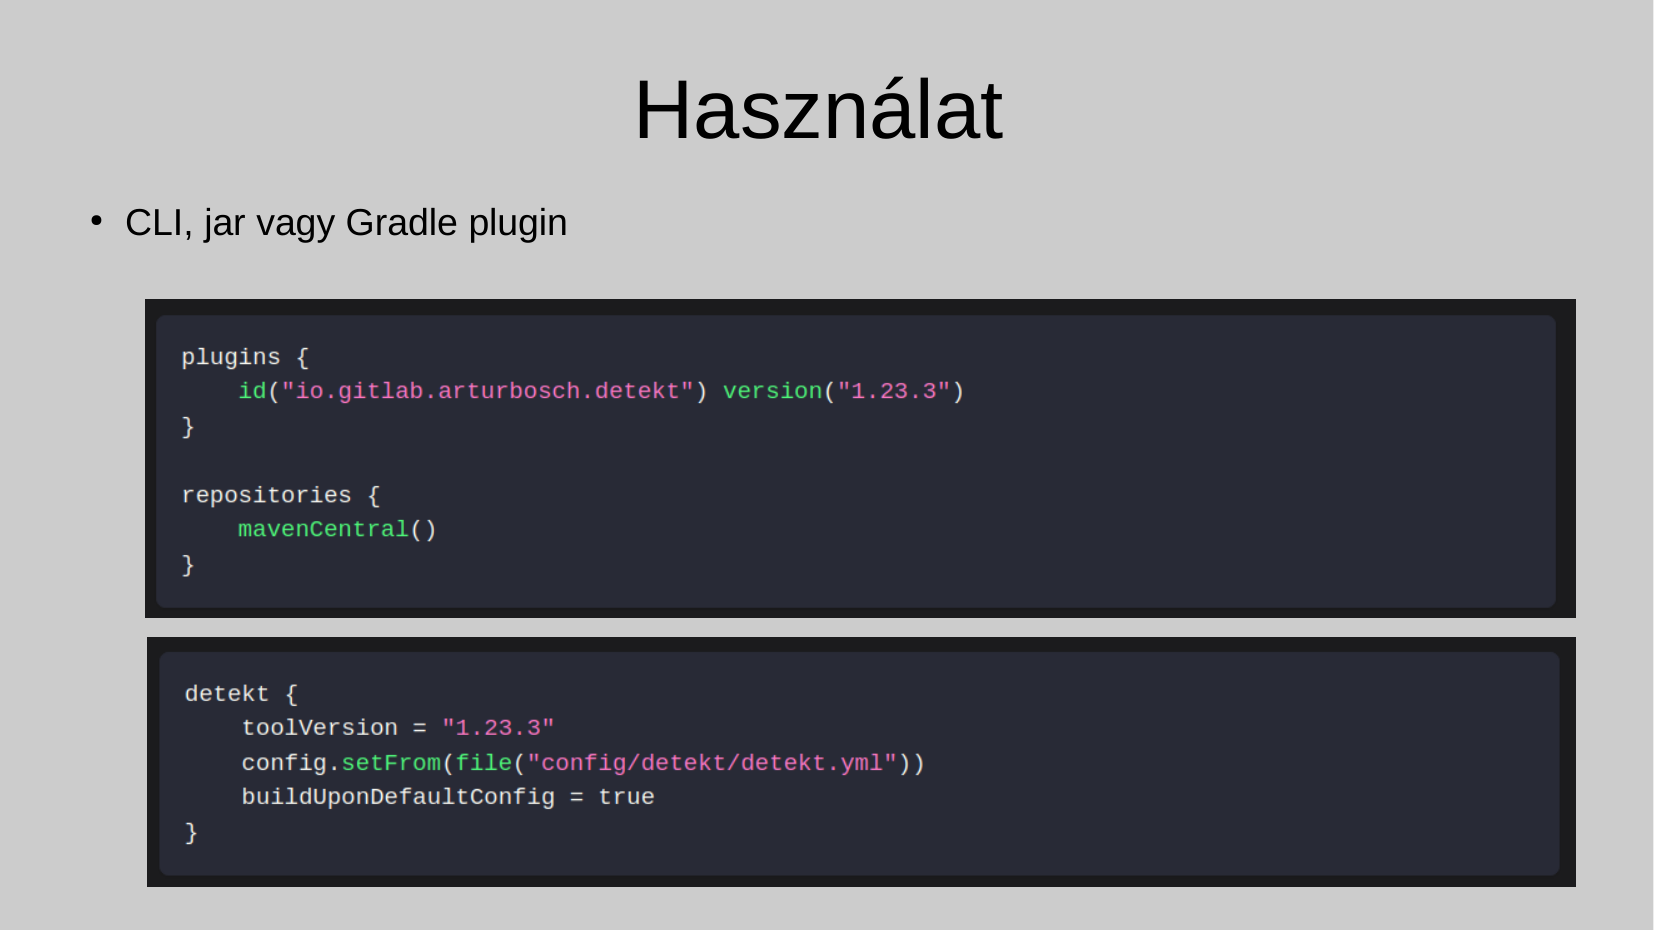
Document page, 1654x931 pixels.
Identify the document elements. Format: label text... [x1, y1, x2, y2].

text_box CLI, jar vagy Gradle plugin [75, 187, 1576, 826]
picture [147, 637, 1576, 887]
picture [145, 299, 1576, 618]
title Használat [75, 32, 1564, 187]
